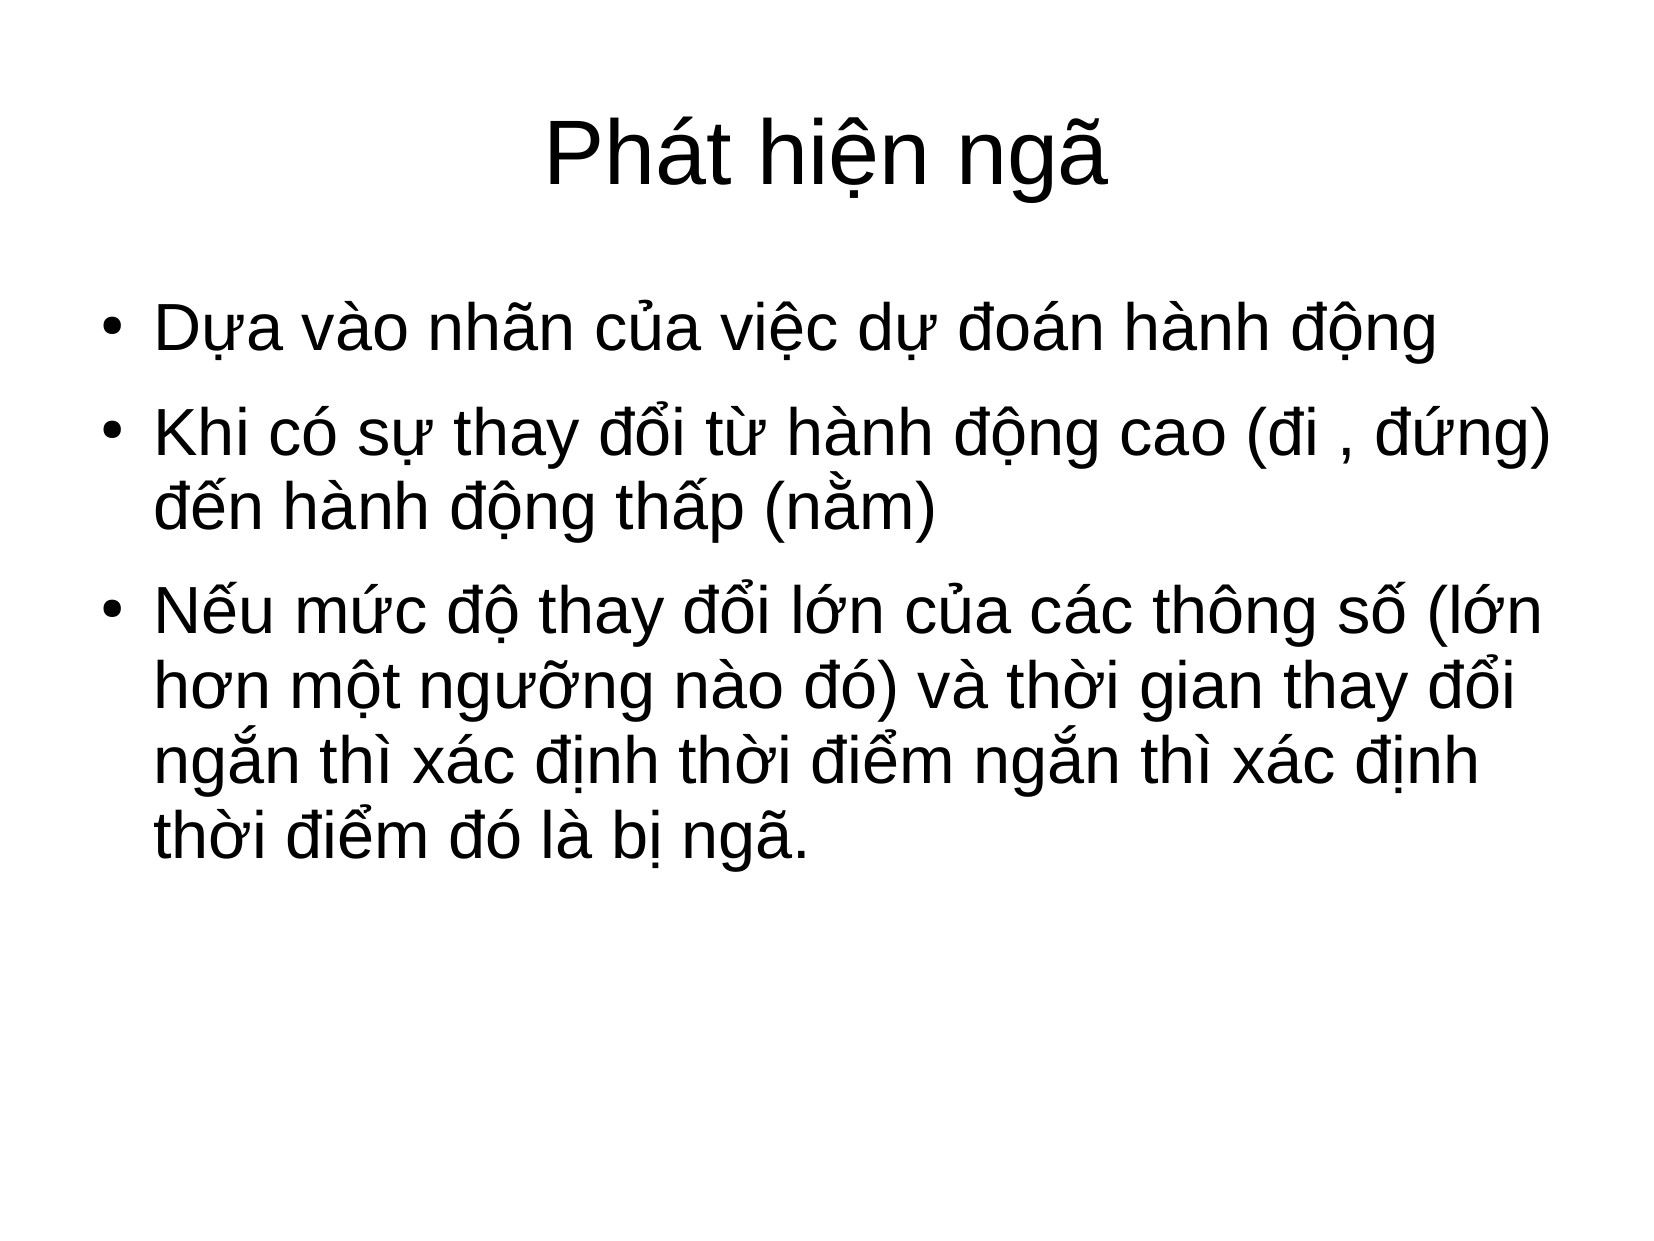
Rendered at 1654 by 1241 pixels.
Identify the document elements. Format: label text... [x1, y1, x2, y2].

list Dựa vào nhãn của việc dự đoán hành động Khi có sự thay đổi từ hành động cao (đi , đứng) đến hành động thấp (nằm) Nếu mức độ thay đổi lớn của các thông số (lớn hơn một ngưỡng nào đó) và thời gian thay đổi ngắn thì xác định thời điểm ngắn thì xác định thời điểm đó là bị ngã. [82, 290, 1571, 1010]
title Phát hiện ngã [82, 49, 1571, 257]
